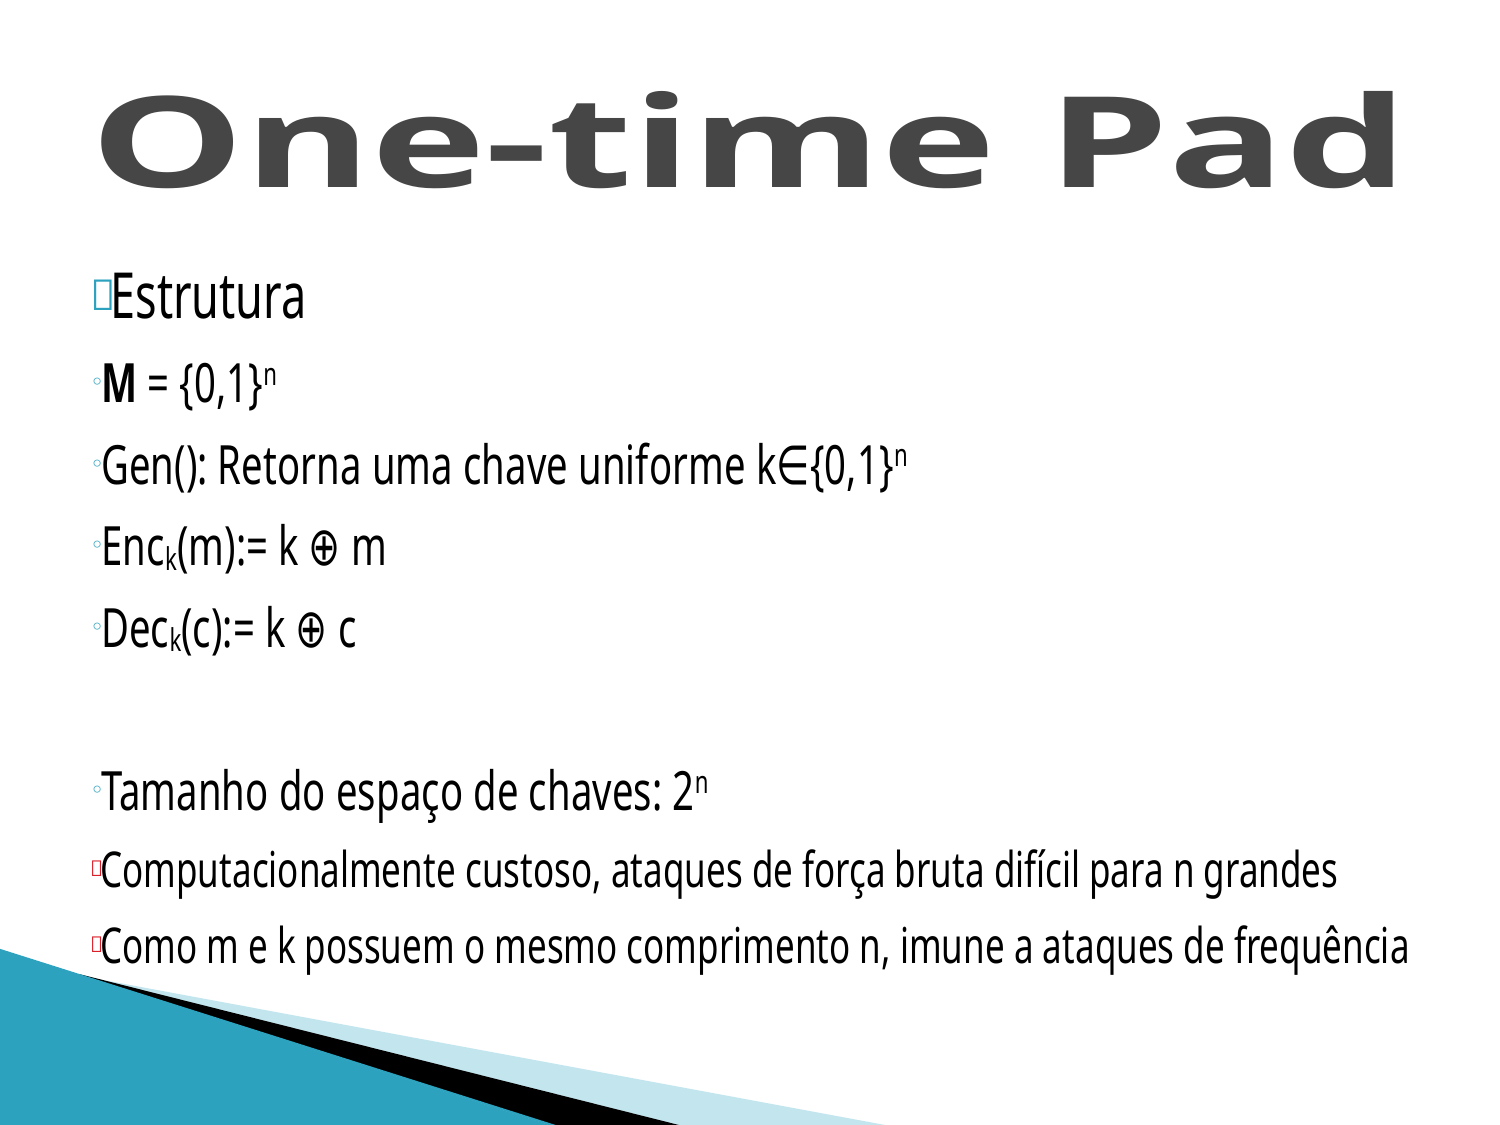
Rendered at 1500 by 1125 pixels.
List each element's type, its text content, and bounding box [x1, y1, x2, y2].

list Estrutura M = {0,1}n Gen(): Retorna uma chave uniforme k∈{0,1}n Enck(m):= k ⊕ m Deck(c):= k ⊕ c Tamanho do espaço de chaves: 2n Computacionalmente custoso, ataques de força bruta difícil para n grandes Como m e k possuem o mesmo comprimento n, imune a ataques de frequência [75, 243, 1426, 986]
title One-time Pad [75, 45, 1426, 233]
